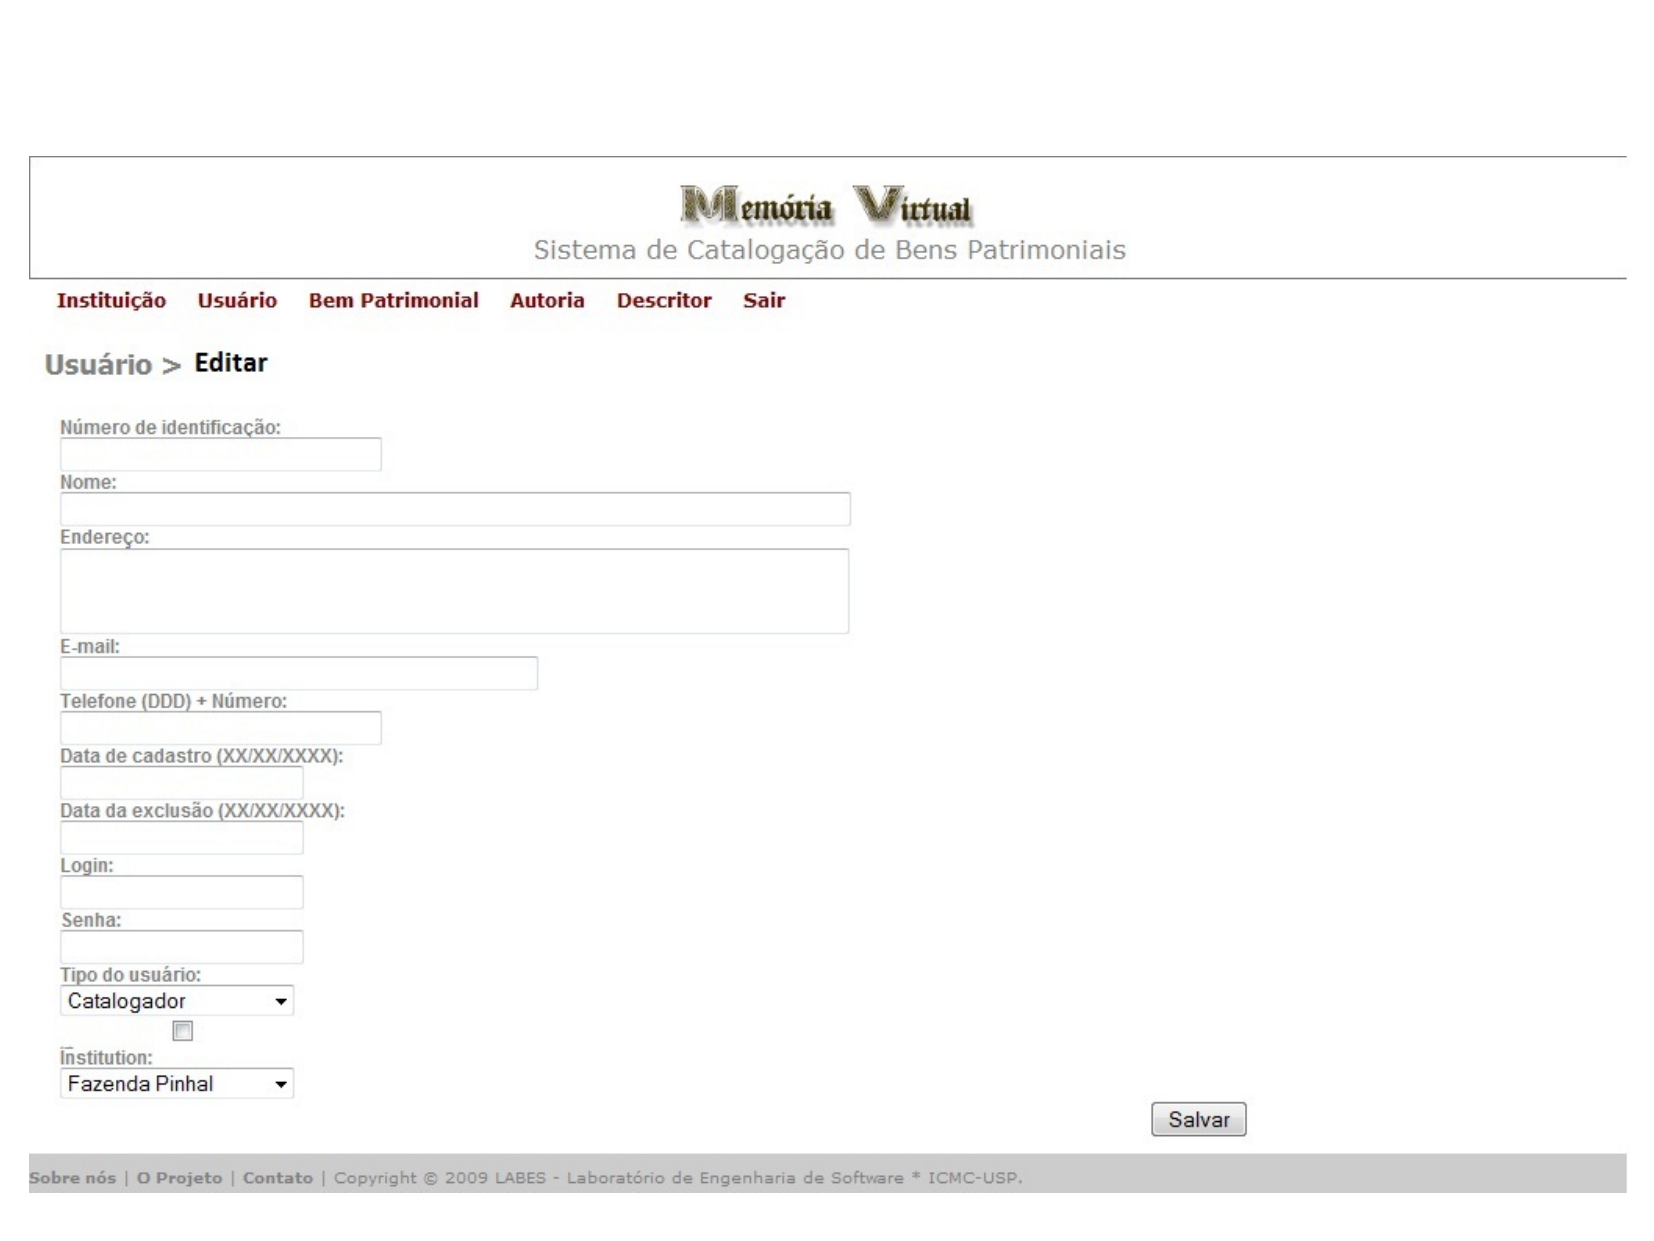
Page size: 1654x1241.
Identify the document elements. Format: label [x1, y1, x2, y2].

picture [29, 156, 1638, 1193]
